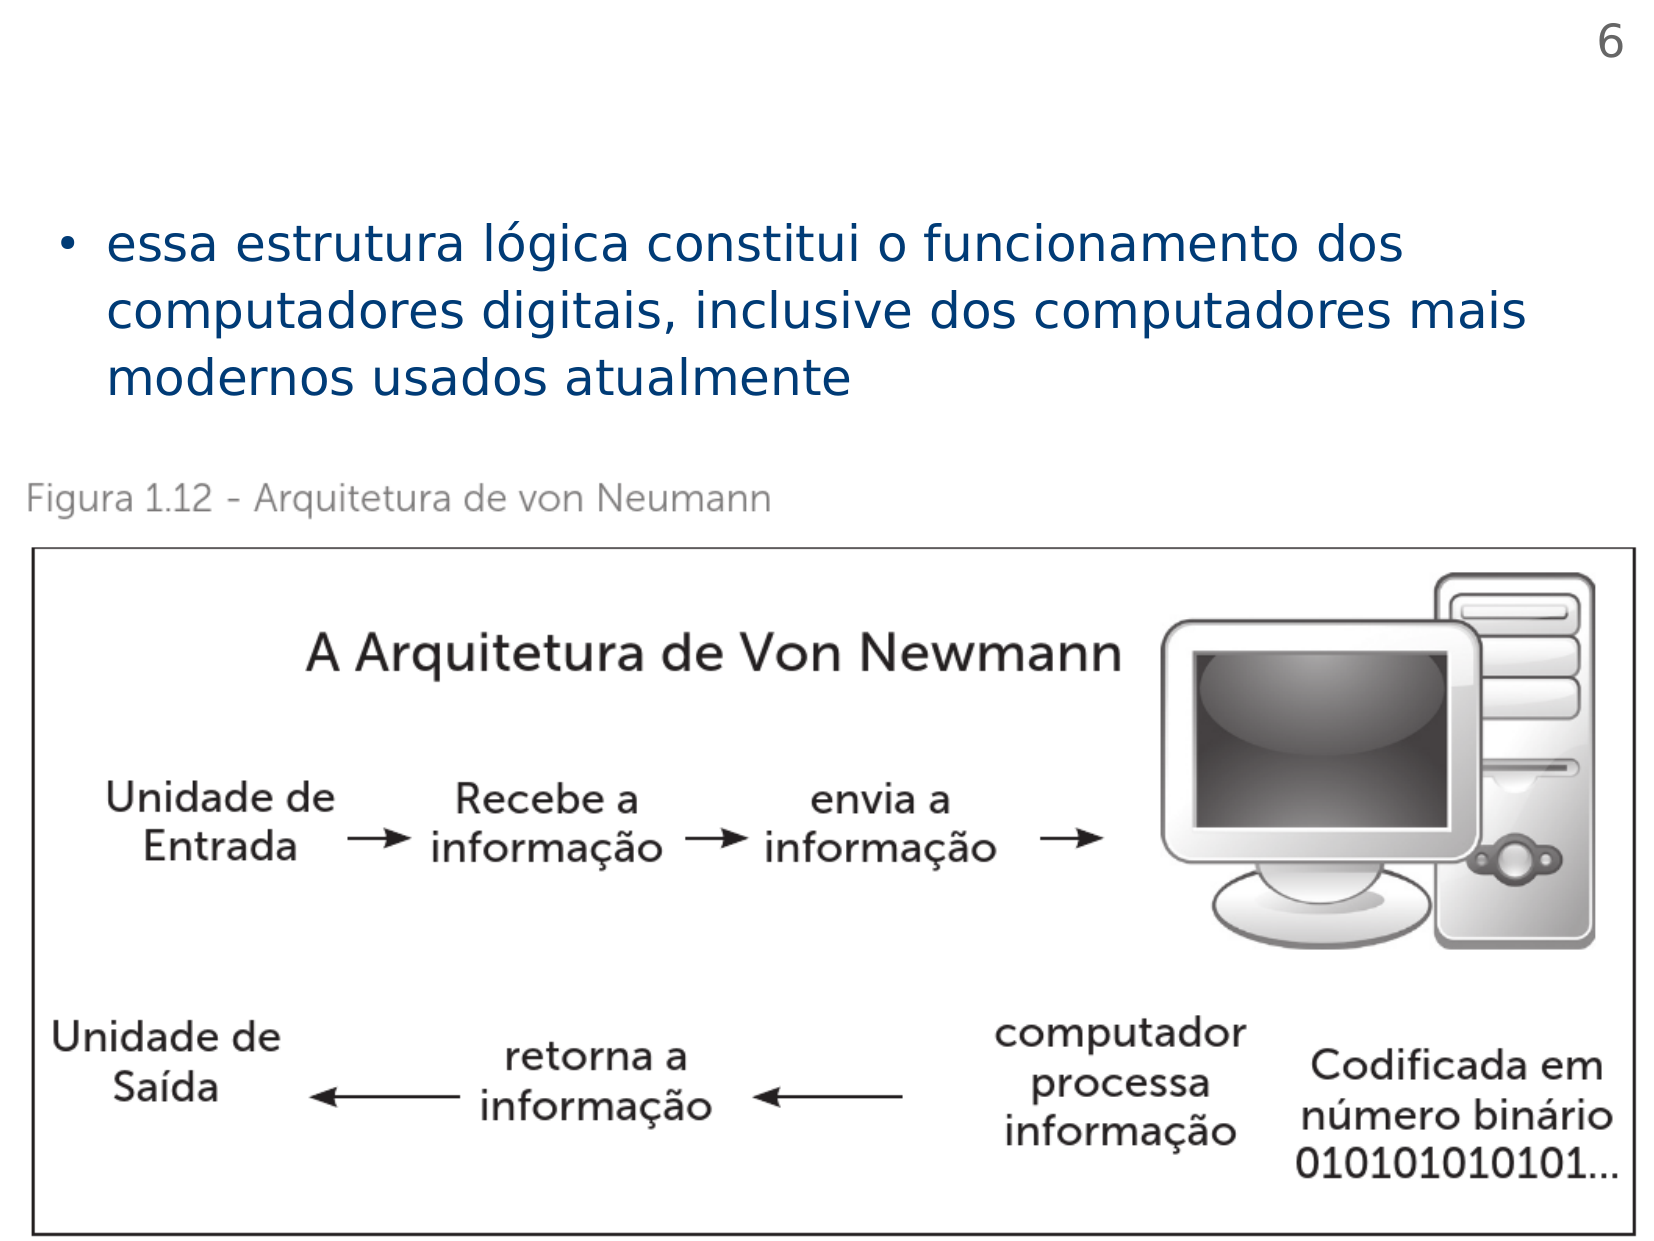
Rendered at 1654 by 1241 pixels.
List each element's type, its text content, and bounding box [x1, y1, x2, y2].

picture [21, 474, 1644, 1241]
list essa estrutura lógica constitui o funcionamento dos computadores digitais, inclusive dos computadores mais modernos usados atualmente [59, 206, 1625, 474]
